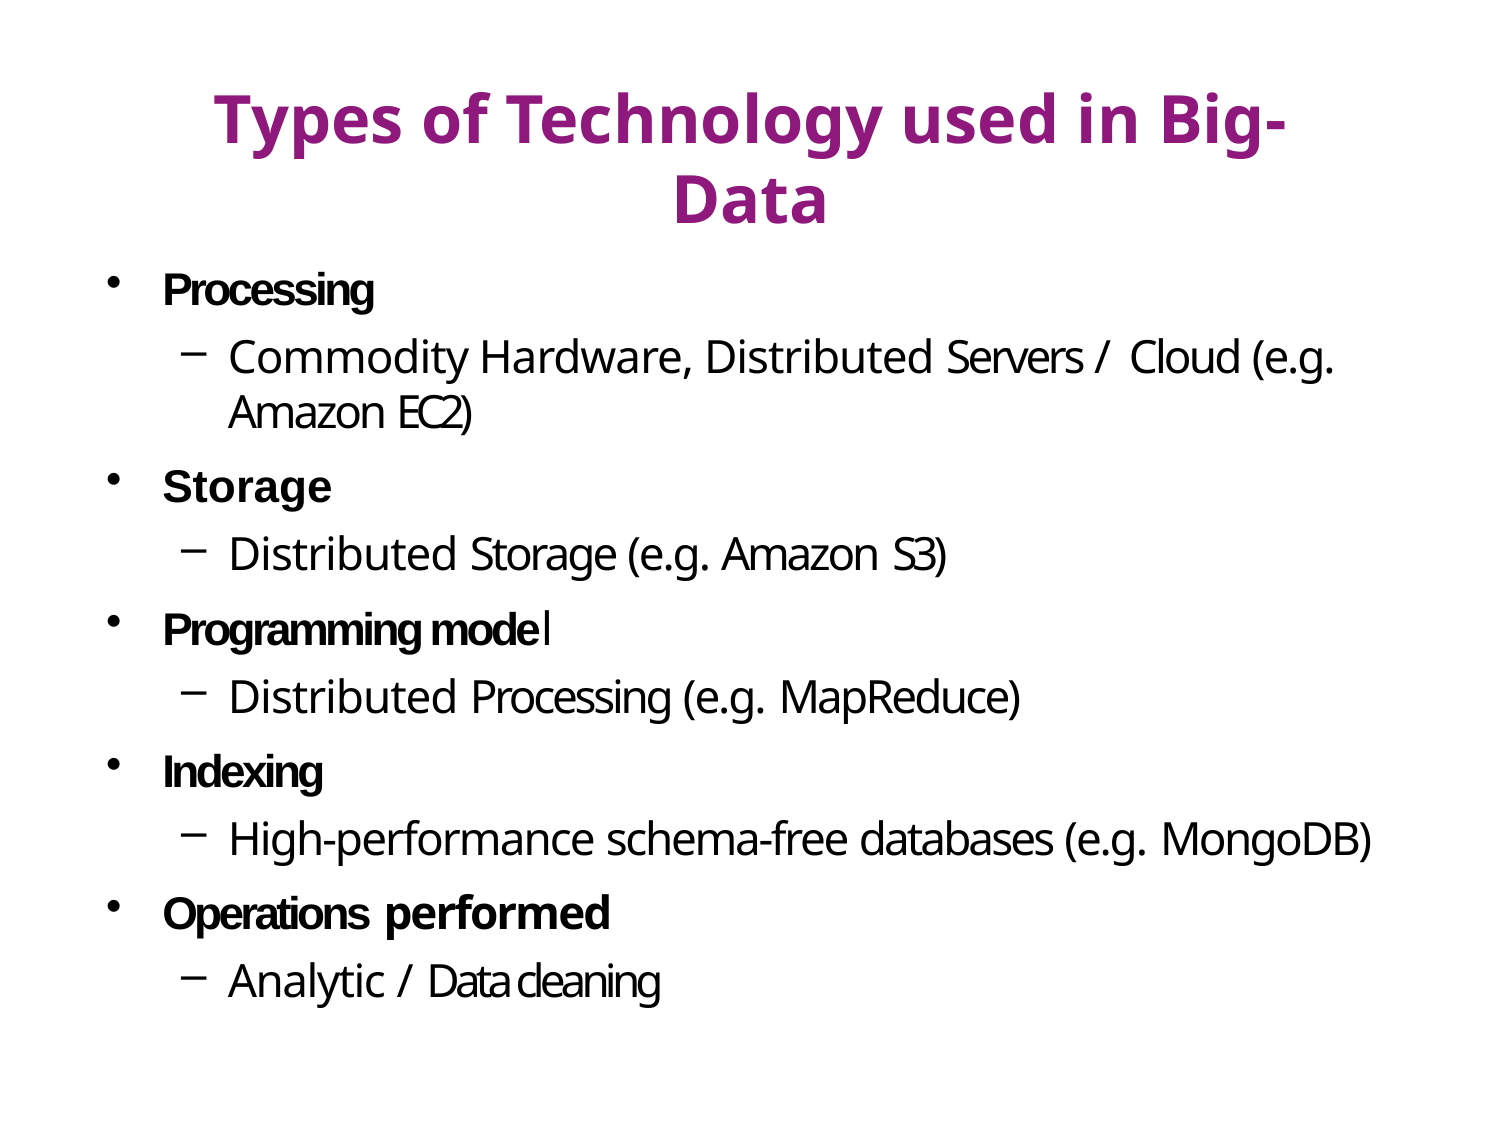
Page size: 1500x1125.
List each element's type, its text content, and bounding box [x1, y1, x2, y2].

title Types of Technology used in Big-Data [150, 75, 1349, 238]
text_box Processing Commodity Hardware, Distributed Servers / Cloud (e.g. Amazon EC2) Storage Distributed Storage (e.g. Amazon S3) Programming model Distributed Processing (e.g. MapReduce) Indexing High-performance schema-free databases (e.g. MongoDB) Operations performed Analytic / Data cleaning [103, 240, 1410, 1007]
